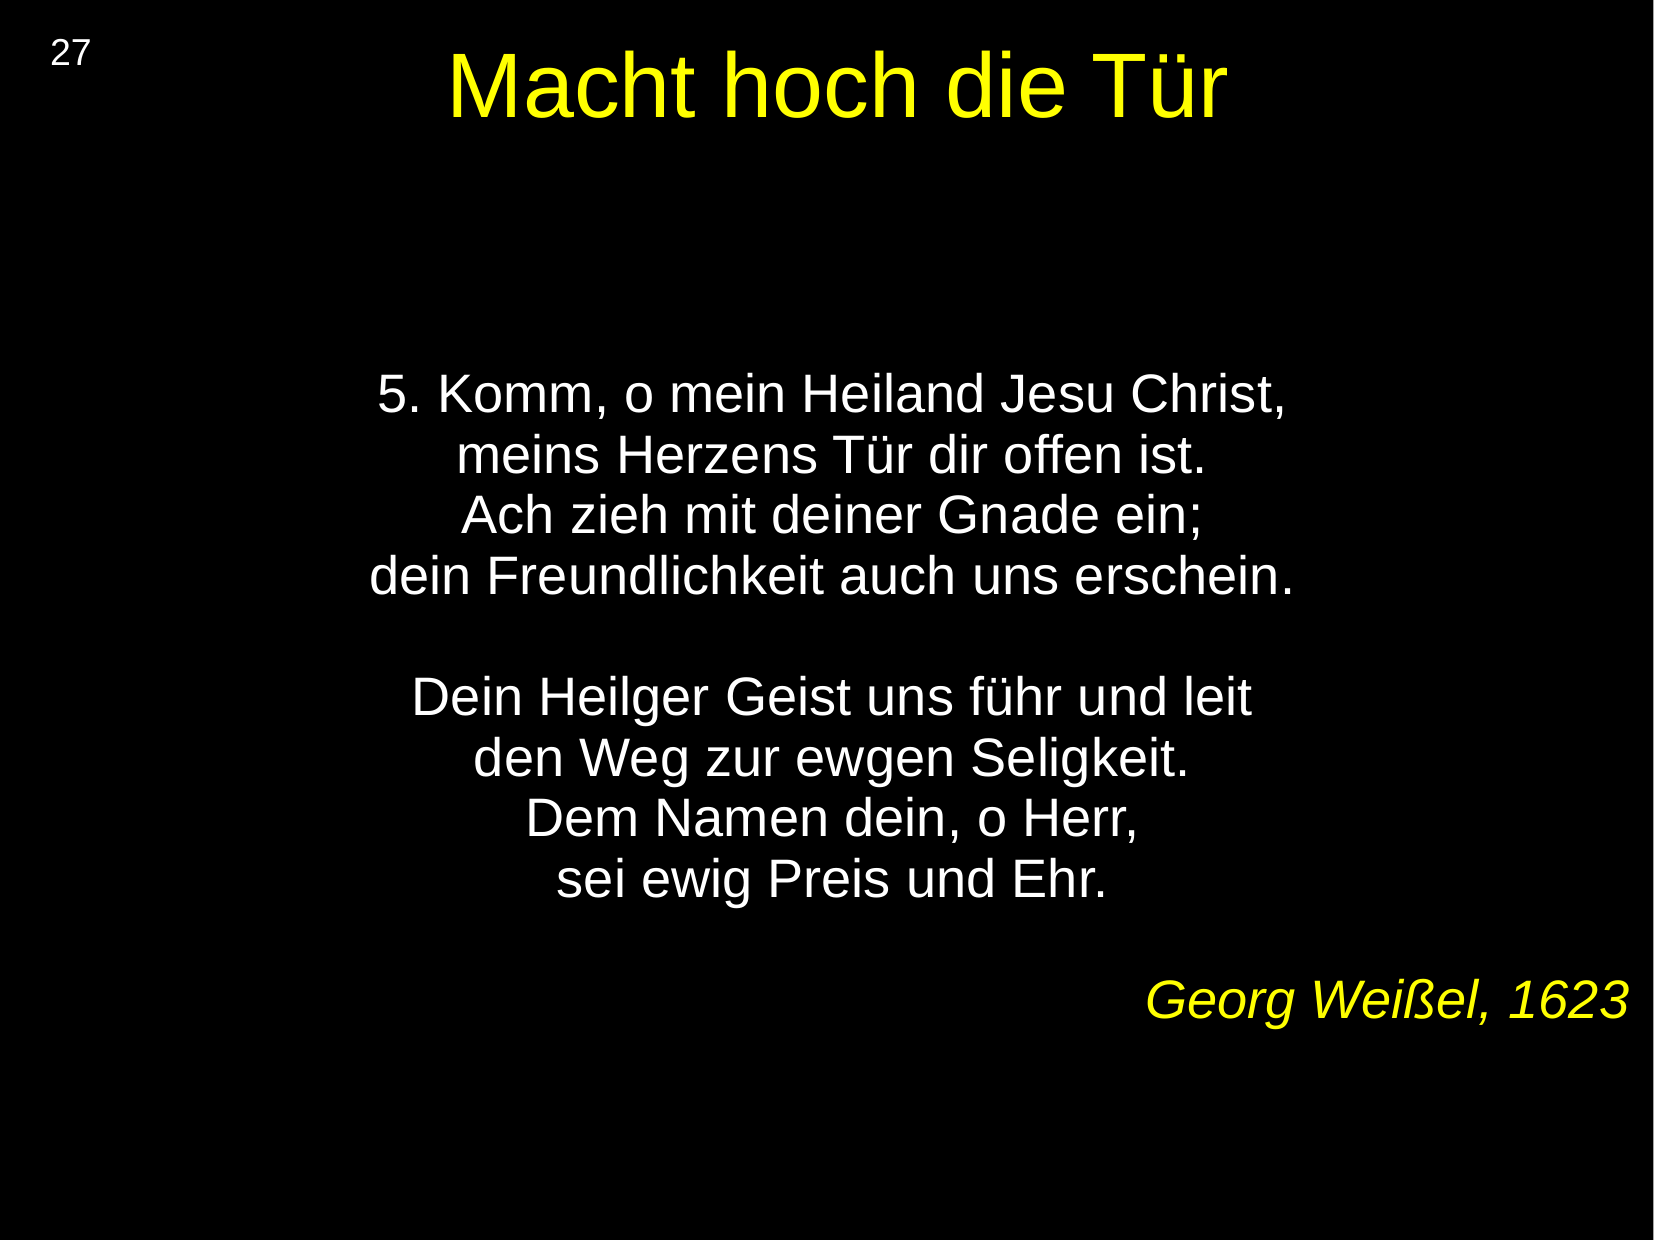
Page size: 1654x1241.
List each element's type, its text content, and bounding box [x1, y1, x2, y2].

title Macht hoch die Tür [94, 5, 1583, 166]
list 5. Komm, o mein Heiland Jesu Christ, meins Herzens Tür dir offen ist. Ach zieh mit deiner Gnade ein; dein Freundlichkeit auch uns erschein. Dein Heilger Geist uns führ und leit den Weg zur ewgen Seligkeit. Dem Namen dein, o Herr, sei ewig Preis und Ehr. Georg Weißel, 1623 [35, 177, 1630, 1217]
text_box 27 [35, 23, 130, 81]
